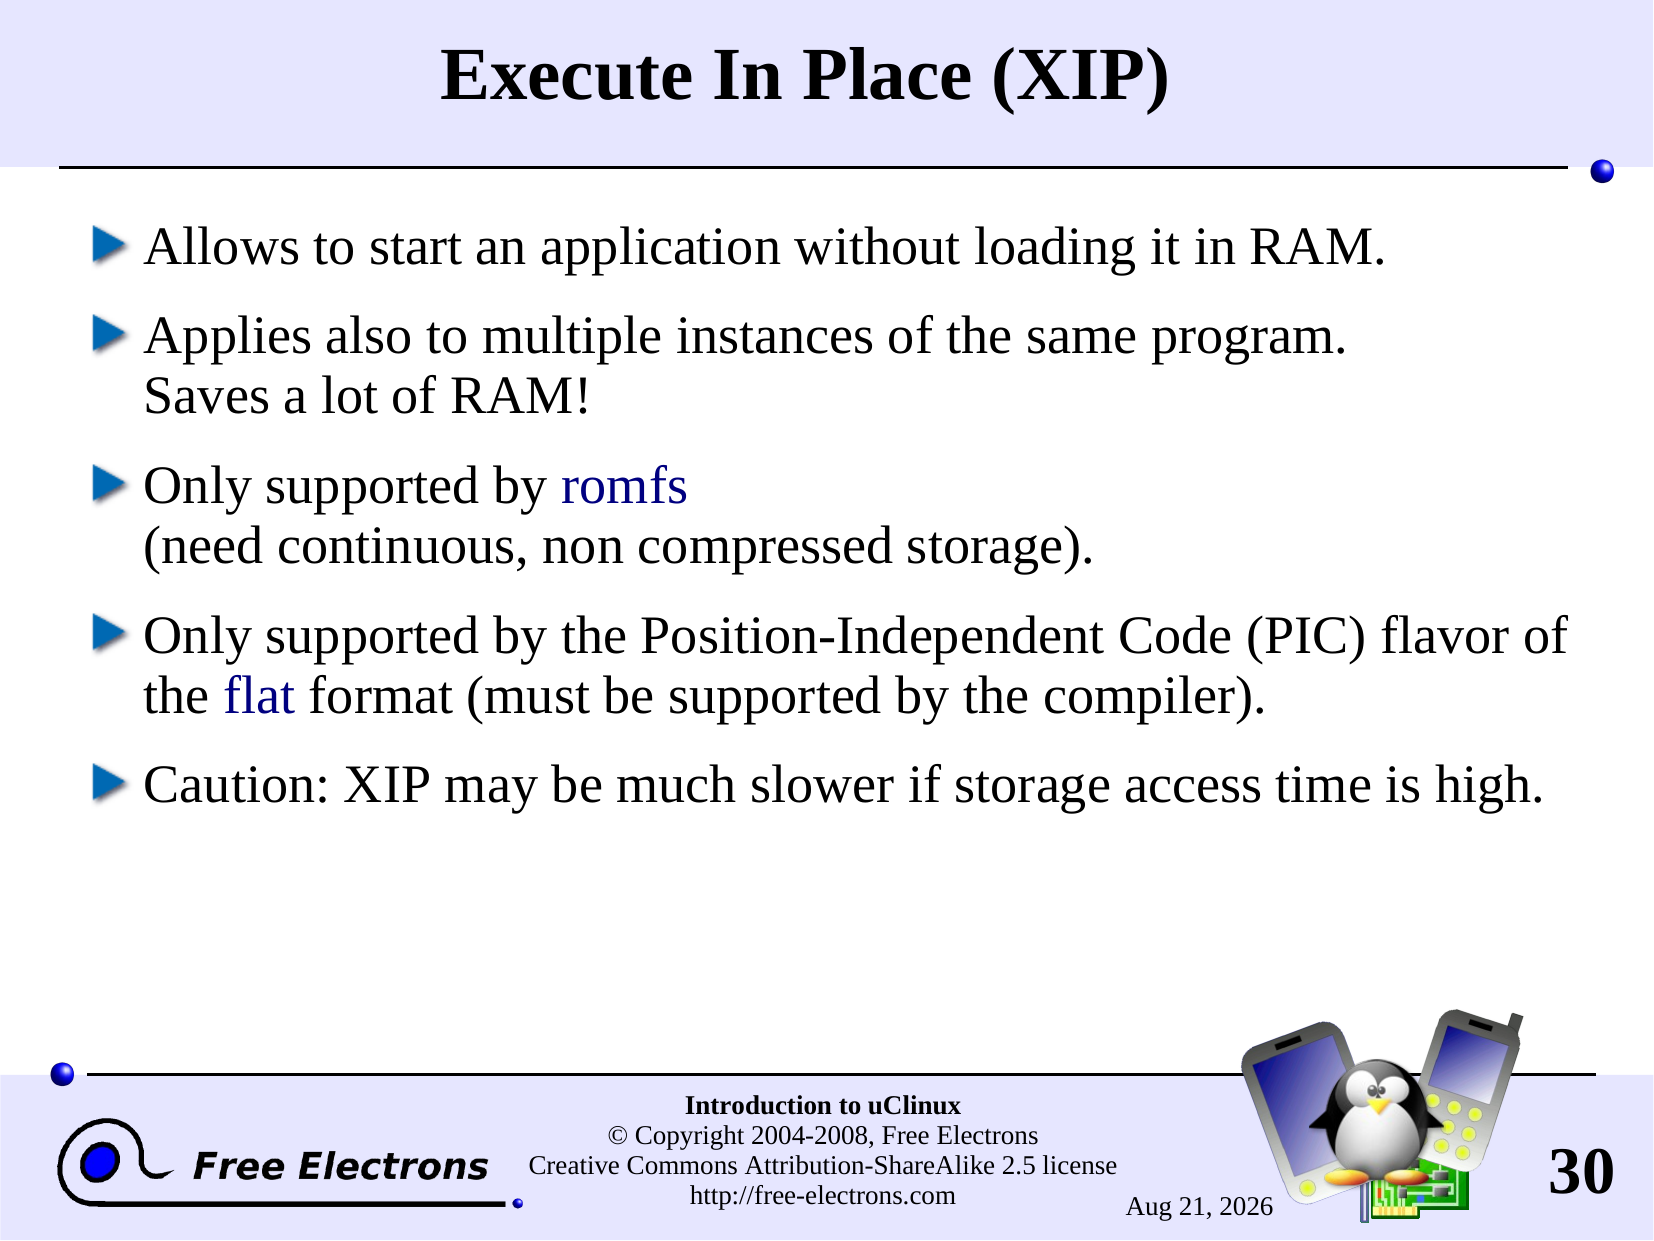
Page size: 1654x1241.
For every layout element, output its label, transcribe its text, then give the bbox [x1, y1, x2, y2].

list Allows to start an application without loading it in RAM. Applies also to multiple instances of the same program. Saves a lot of RAM! Only supported by romfs (need continuous, non compressed storage). Only supported by the Position-Independent Code (PIC) flavor of the flat format (must be supported by the compiler). Caution: XIP may be much slower if storage access time is high. [72, 216, 1574, 1066]
picture [50, 1107, 527, 1216]
title Execute In Place (XIP) [60, 25, 1551, 124]
picture [1231, 1066, 1521, 1241]
